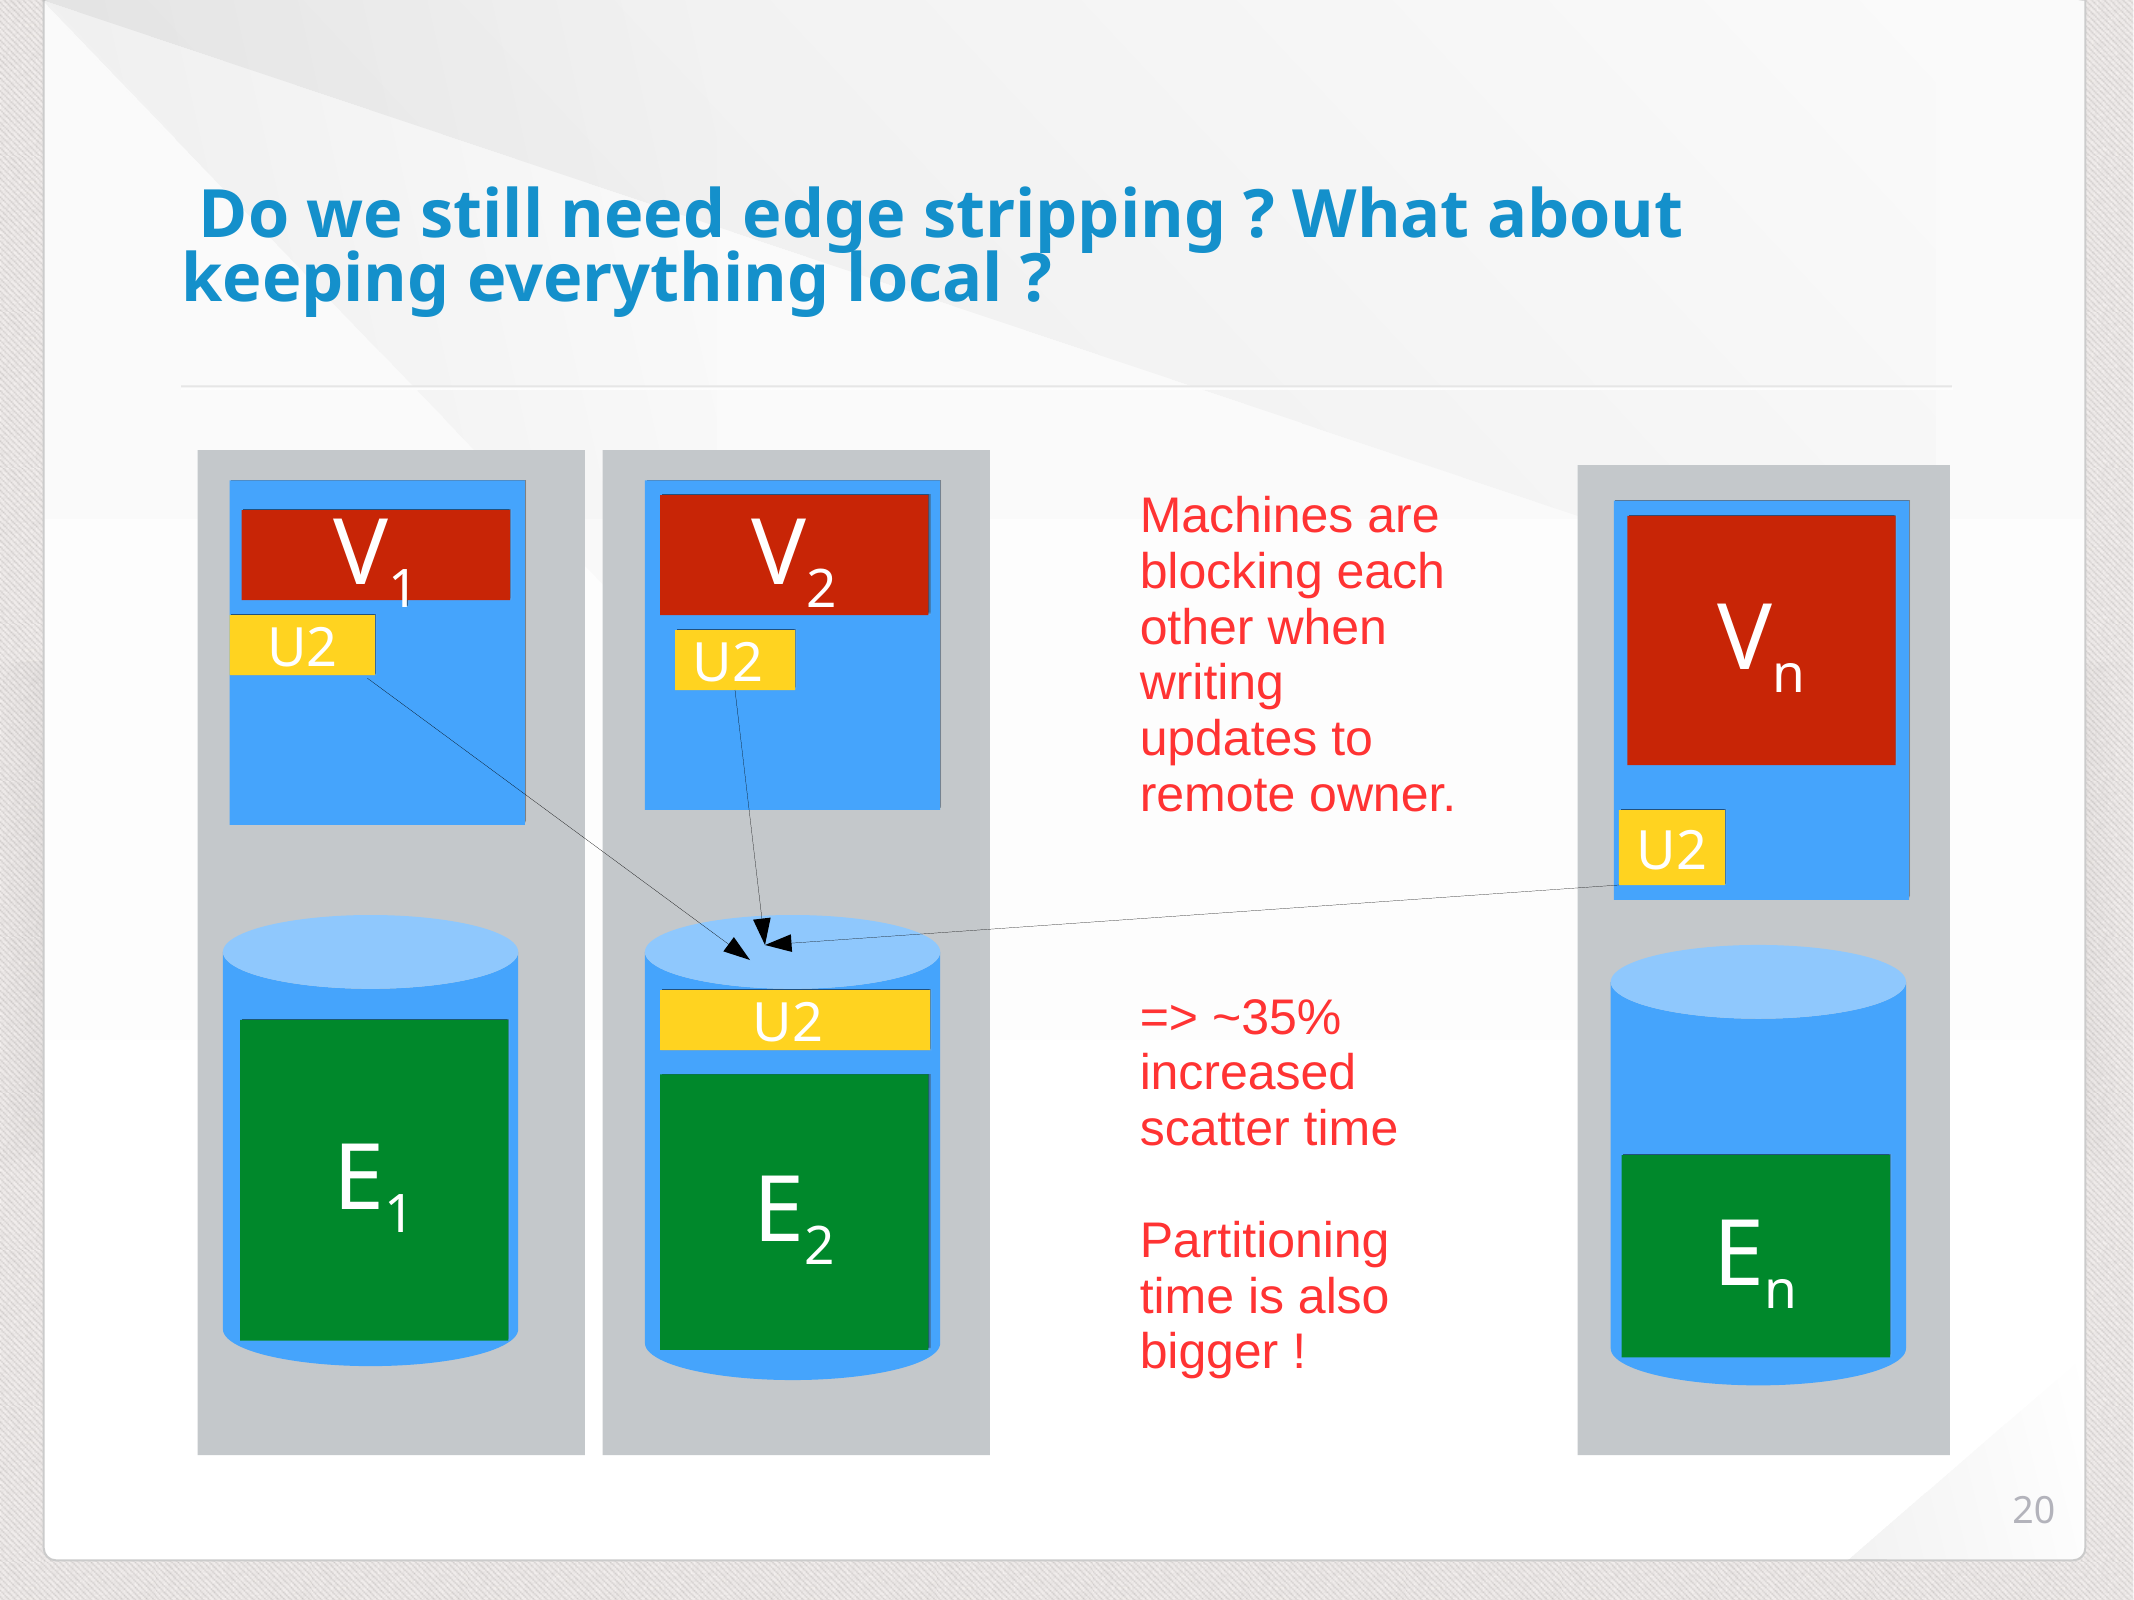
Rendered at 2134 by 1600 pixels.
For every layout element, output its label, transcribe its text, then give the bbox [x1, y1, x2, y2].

text_box [602, 450, 990, 933]
text_box U2 [675, 630, 796, 691]
text_box En [1621, 1155, 1891, 1358]
text_box U2 [229, 615, 375, 676]
text_box U2 [660, 990, 931, 1051]
text_box E2 [660, 1074, 929, 1350]
title Do we still need edge stripping ? What about keeping everything local ? [181, 145, 1953, 355]
picture [0, 0, 2134, 1600]
text_box [602, 852, 990, 1456]
text_box E1 [240, 1019, 509, 1341]
slide_number <number> [1909, 1476, 2071, 1548]
text_box U2 [1618, 810, 1725, 886]
text_box [1395, 354, 1996, 1456]
text_box V2 [660, 495, 929, 616]
text_box Machines are blocking each other when writing updates to remote owner. => ~35% increased scatter time Partitioning time is also bigger ! [1125, 480, 1486, 1516]
text_box V1 [241, 510, 511, 601]
text_box [197, 450, 585, 1456]
text_box Vn [1627, 515, 1896, 766]
